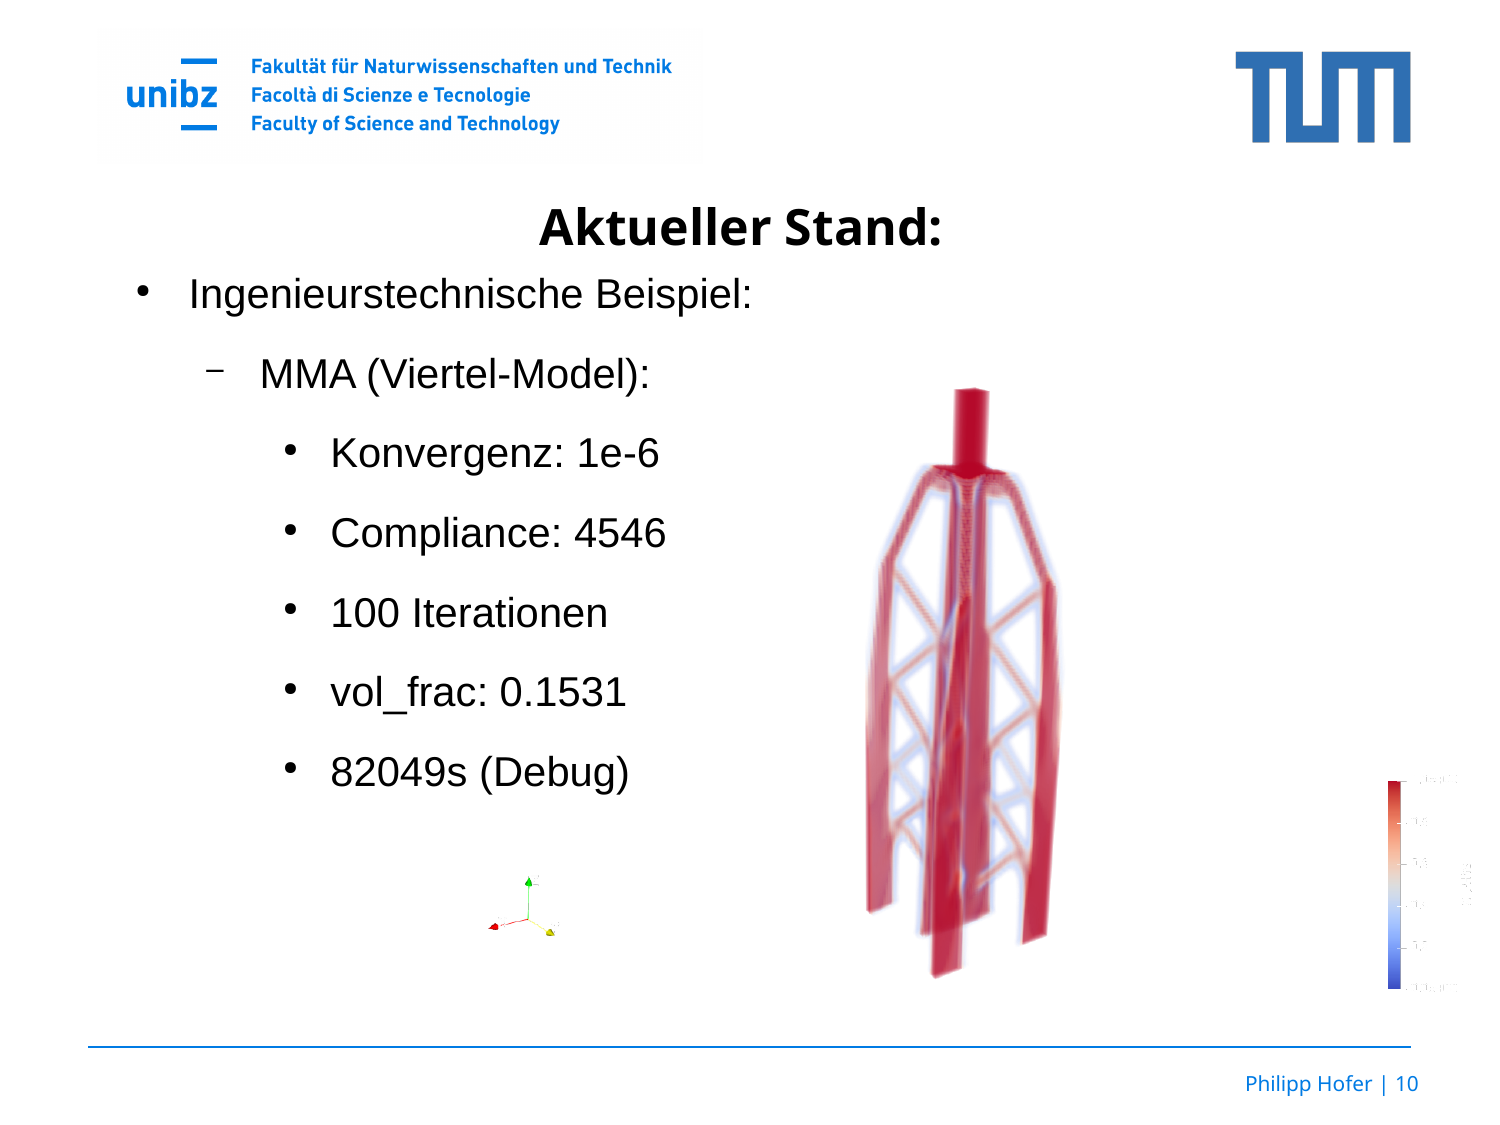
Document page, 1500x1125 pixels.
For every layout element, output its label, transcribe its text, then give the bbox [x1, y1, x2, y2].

picture [97, 28, 703, 164]
text_box Ingenieurstechnische Beispiel: MMA (Viertel-Model): Konvergenz: 1e-6 Compliance: 4546 100 Iterationen vol_frac: 0.1531 82049s (Debug) [103, 259, 1335, 996]
text_box Aktueller Stand: [103, 137, 1397, 300]
picture [448, 366, 1477, 998]
picture [1145, 0, 1500, 233]
